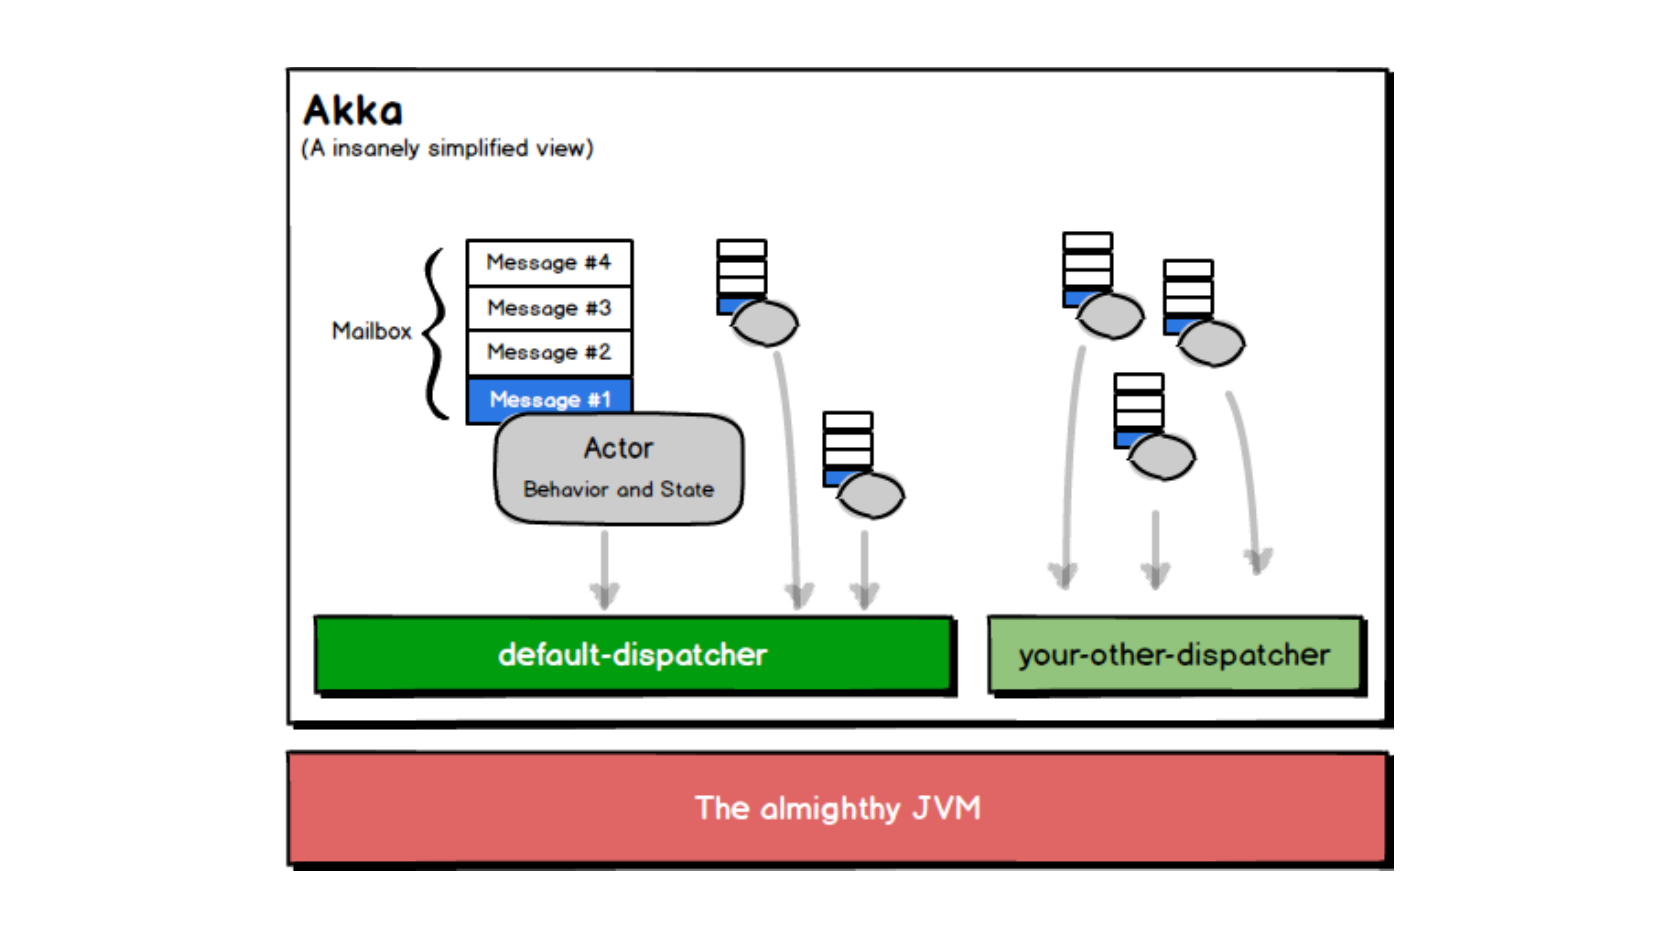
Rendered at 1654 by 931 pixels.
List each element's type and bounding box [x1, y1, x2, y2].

picture [120, 67, 1394, 871]
